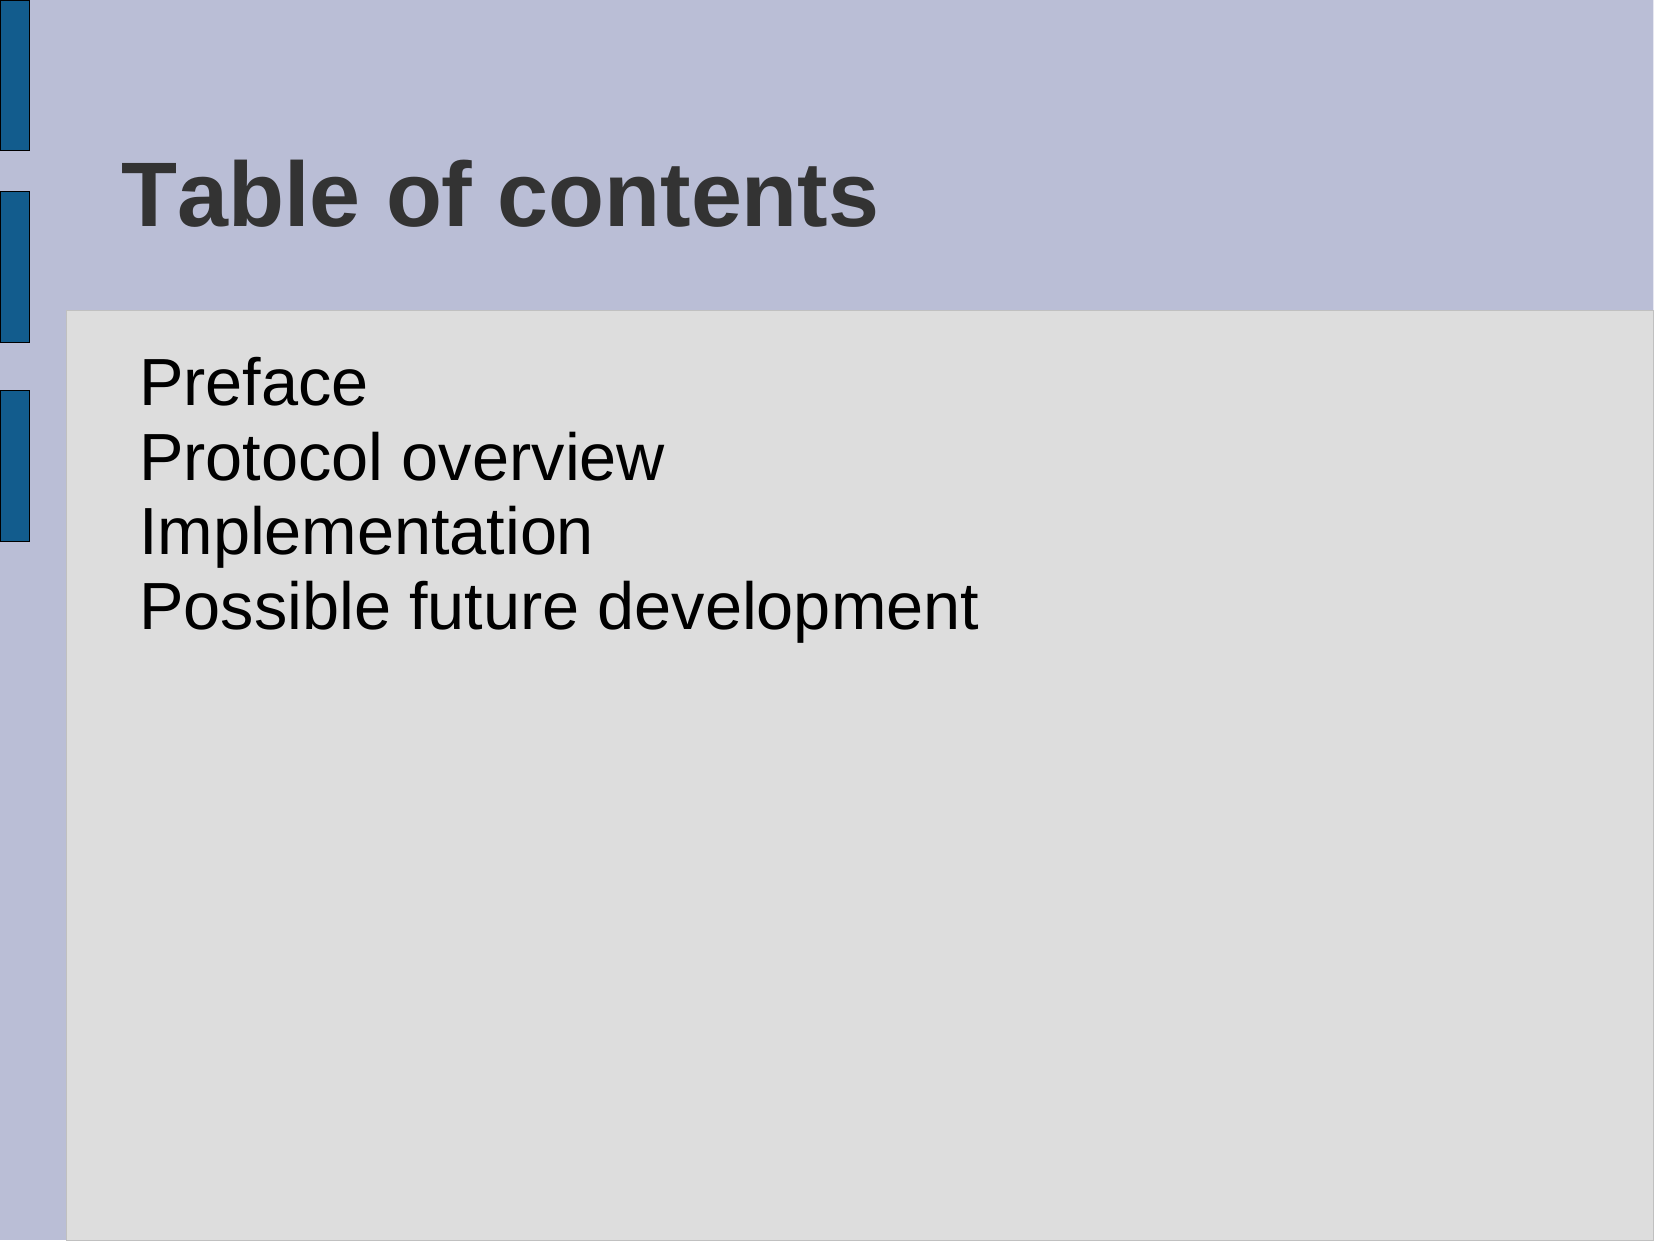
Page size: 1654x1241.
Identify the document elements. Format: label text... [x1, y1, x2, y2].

title Table of contents [121, 91, 1534, 299]
list Preface Protocol overview Implementation Possible future development [121, 344, 1534, 1127]
